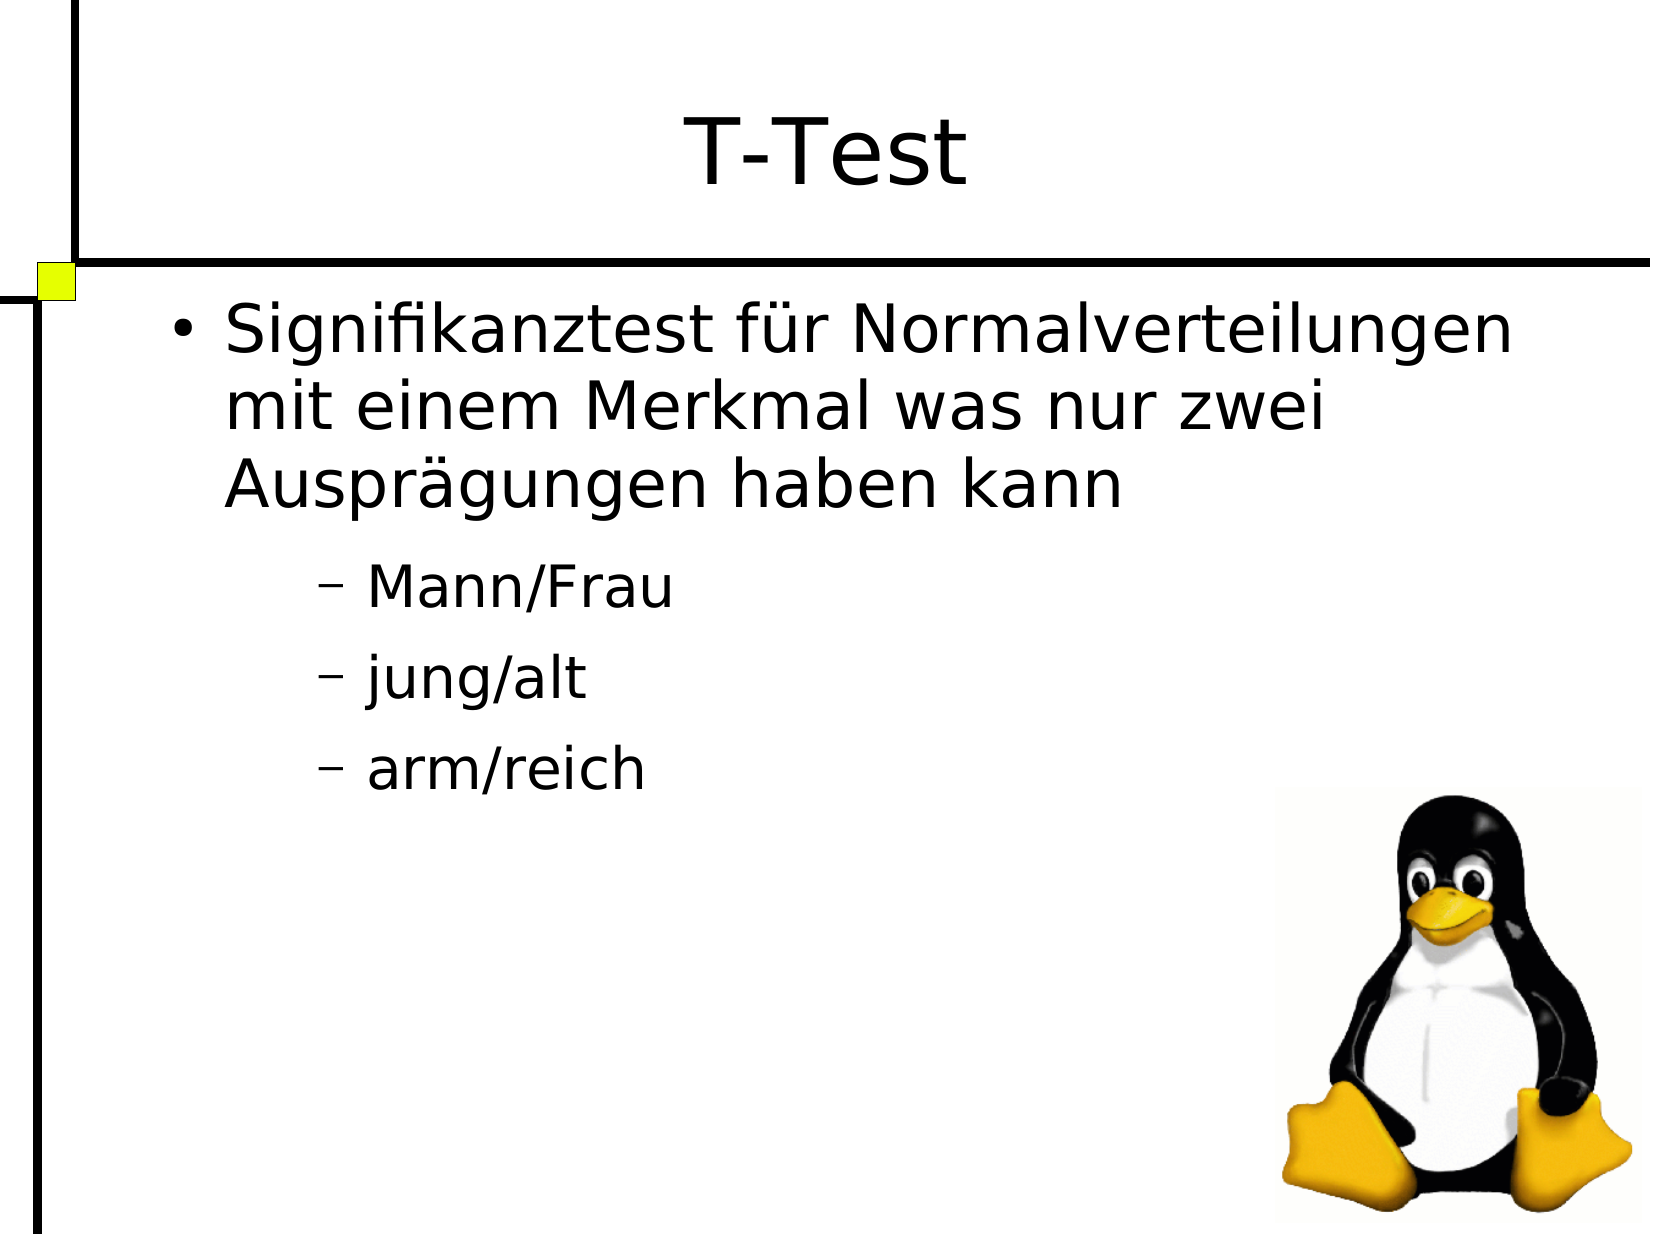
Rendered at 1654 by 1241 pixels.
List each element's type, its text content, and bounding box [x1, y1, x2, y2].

list Signifikanztest für Normalverteilungen mit einem Merkmal was nur zwei Ausprägungen haben kann Mann/Frau jung/alt arm/reich [82, 290, 1571, 1010]
title T-Test [82, 49, 1571, 257]
picture [1275, 787, 1642, 1223]
